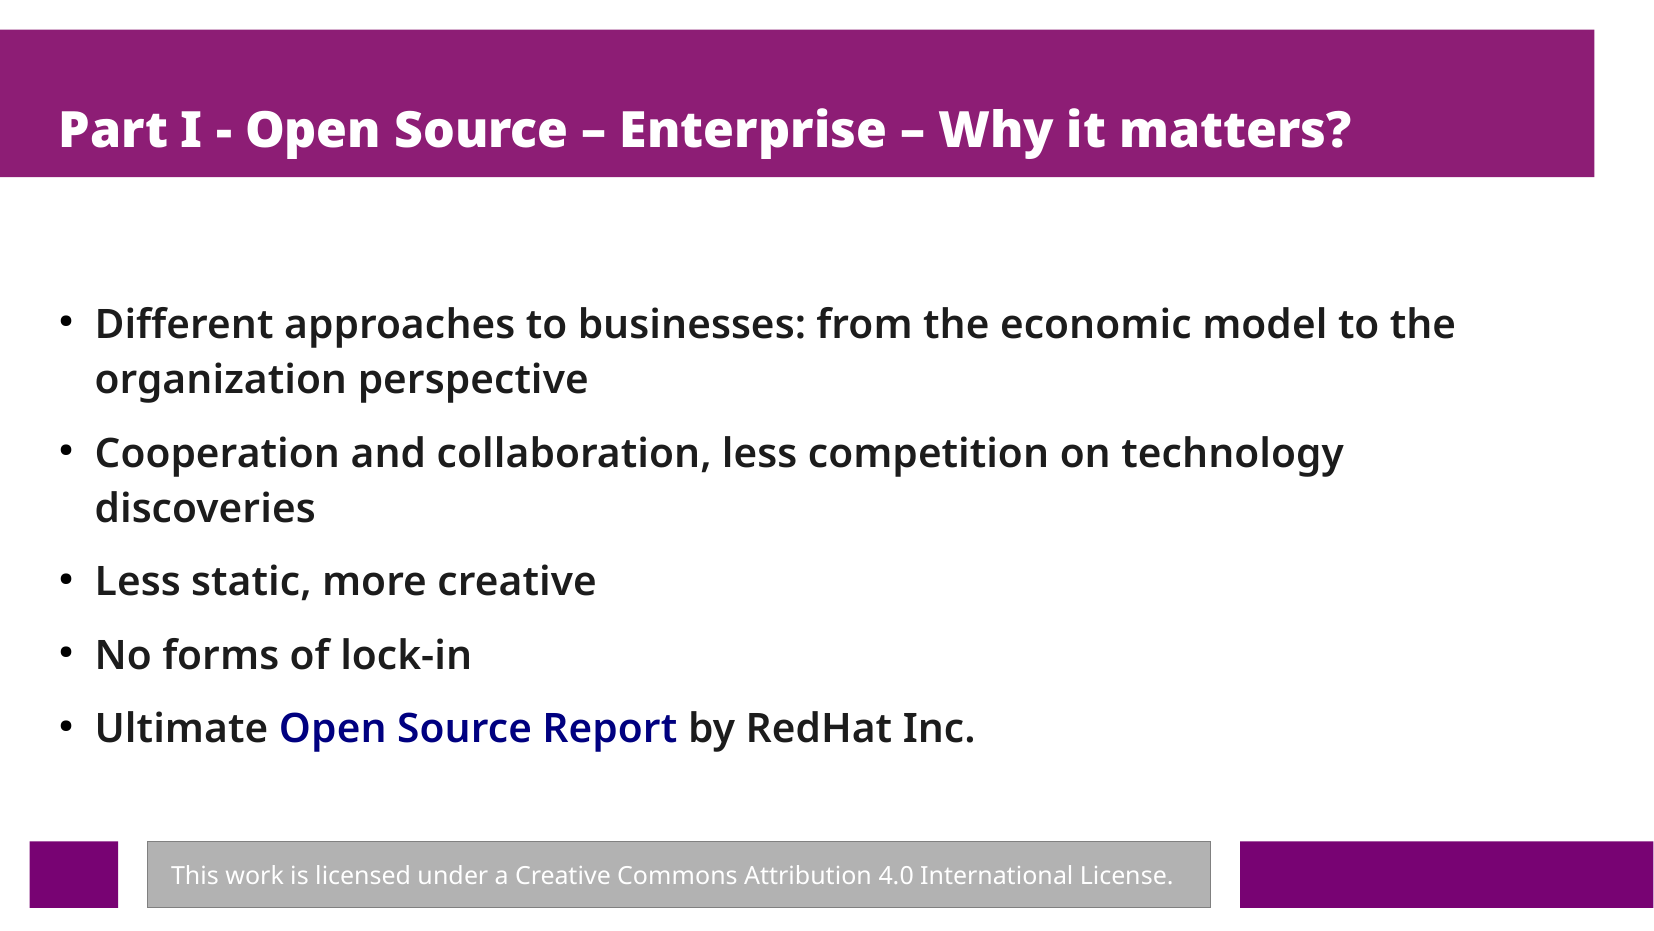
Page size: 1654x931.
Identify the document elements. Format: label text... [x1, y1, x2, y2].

list Different approaches to businesses: from the economic model to the organization perspective Cooperation and collaboration, less competition on technology discoveries Less static, more creative No forms of lock-in Ultimate Open Source Report by RedHat Inc. [59, 221, 1565, 798]
title Part I - Open Source – Enterprise – Why it matters? [59, 44, 1595, 163]
